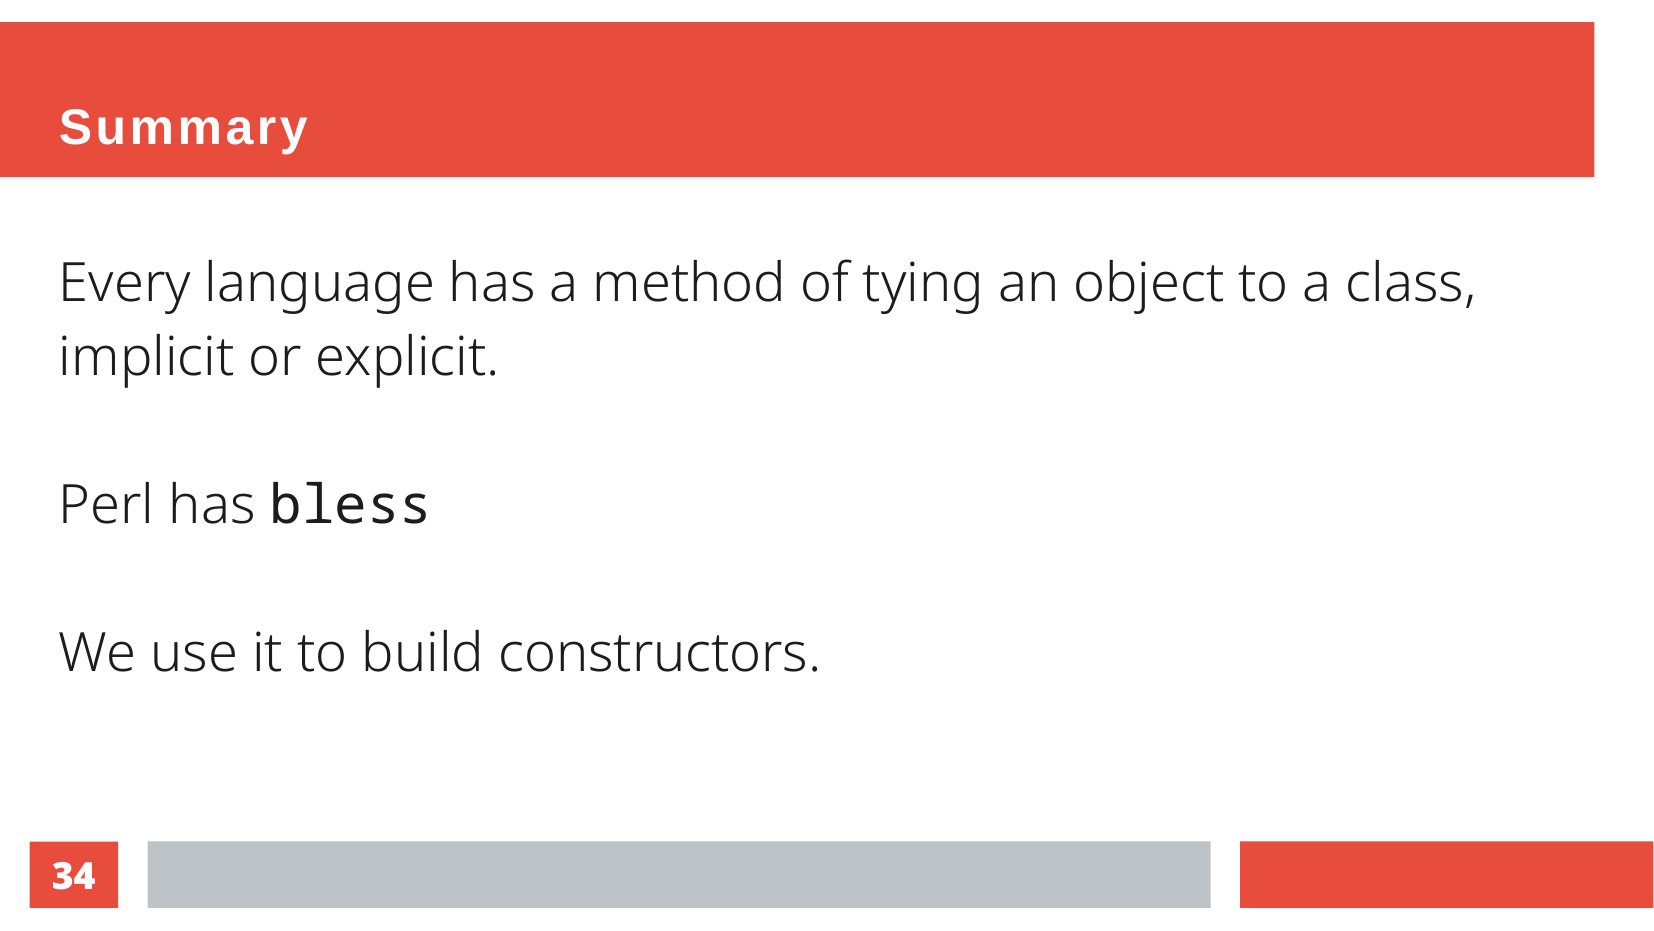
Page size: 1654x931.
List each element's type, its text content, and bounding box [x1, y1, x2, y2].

subtitle Every language has a method of tying an object to a class, implicit or explicit. Perl has bless We use it to build constructors. [59, 243, 1565, 820]
title Summary [59, 44, 1595, 156]
